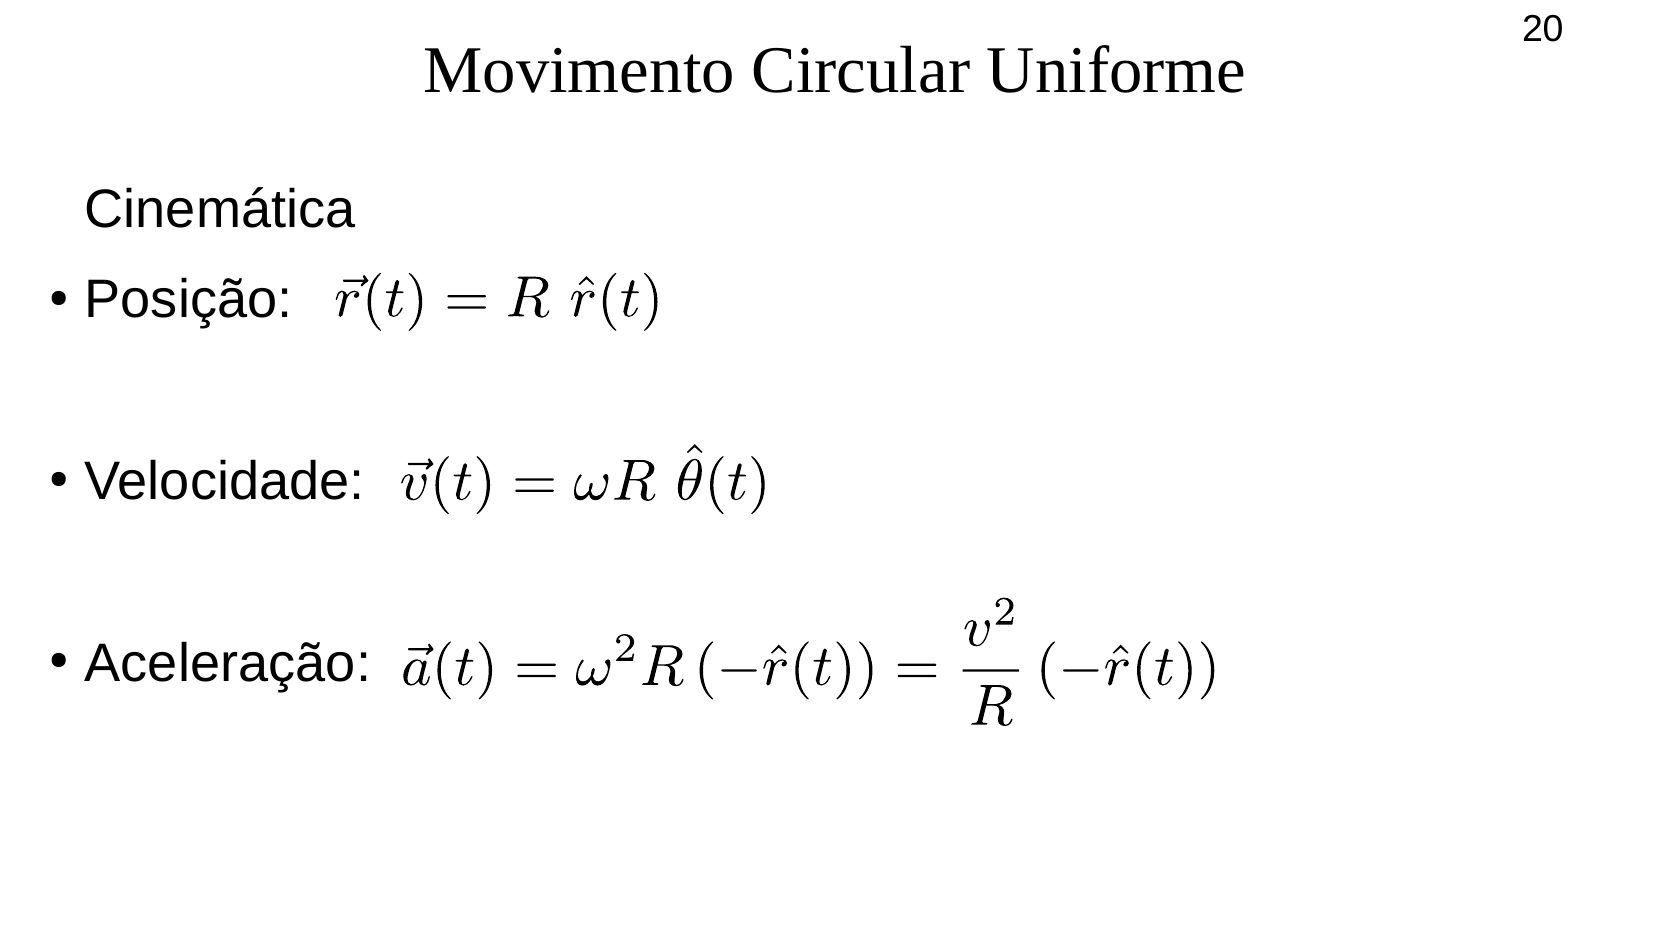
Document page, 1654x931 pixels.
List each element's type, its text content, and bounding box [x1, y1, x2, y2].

text_box Cinemática Posição: Velocidade: Aceleração: [34, 140, 1616, 700]
text_box <number> [1507, 0, 1654, 71]
picture [395, 595, 1217, 729]
text_box Movimento Circular Uniforme [408, 0, 1264, 115]
picture [330, 270, 660, 334]
picture [395, 441, 767, 517]
